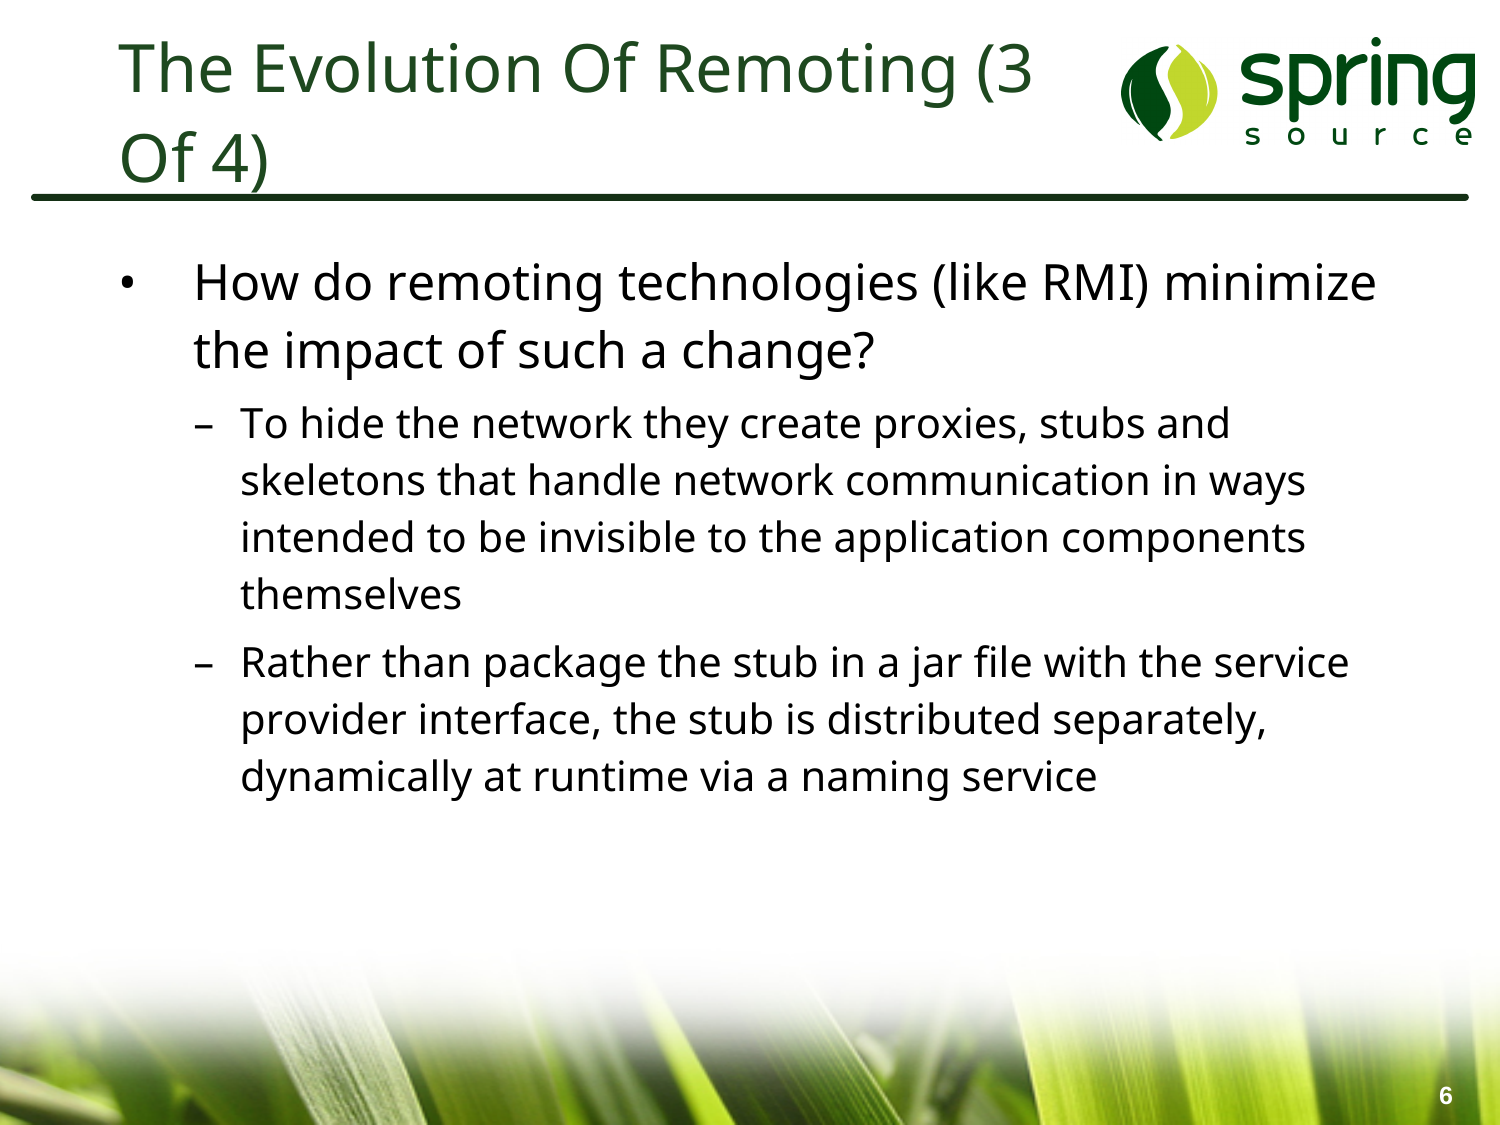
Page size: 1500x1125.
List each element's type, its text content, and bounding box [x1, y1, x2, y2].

title The Evolution Of Remoting (3 Of 4) [103, 13, 1137, 191]
picture [1137, 37, 1475, 145]
list How do remoting technologies (like RMI) minimize the impact of such a change? To hide the network they create proxies, stubs and skeletons that handle network communication in ways intended to be invisible to the application components themselves Rather than package the stub in a jar file with the service provider interface, the stub is distributed separately, dynamically at runtime via a naming service [103, 239, 1394, 903]
picture [0, 944, 1500, 1125]
